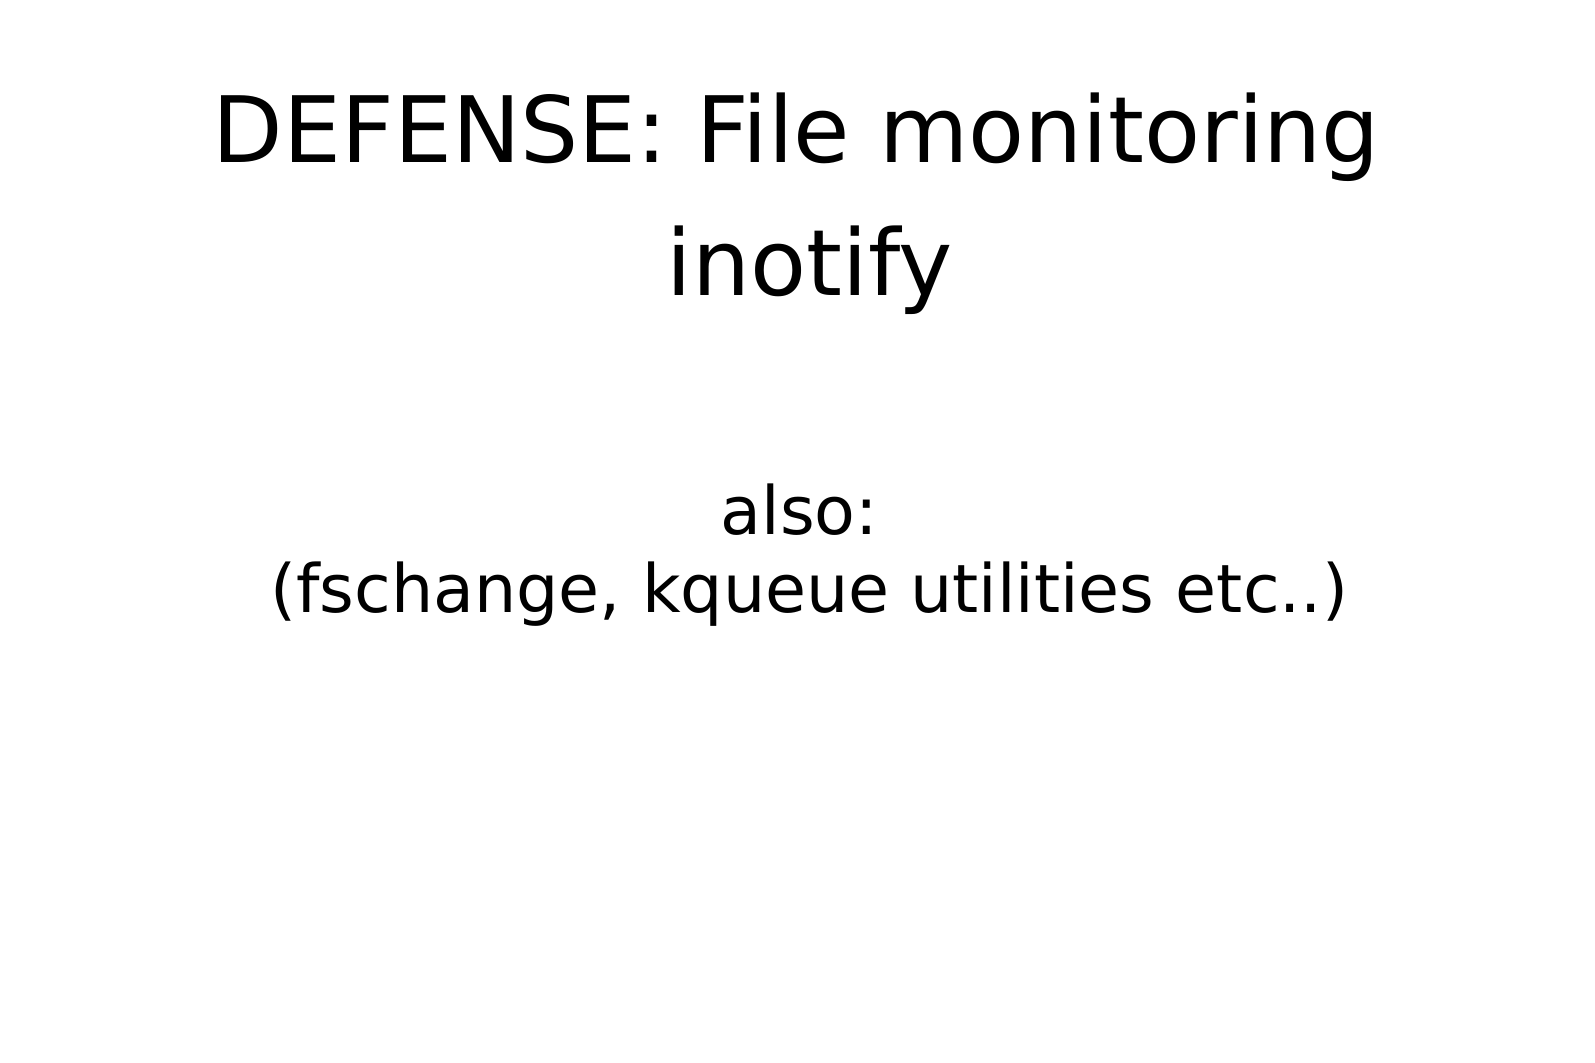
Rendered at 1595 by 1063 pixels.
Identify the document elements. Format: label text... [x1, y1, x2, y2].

subtitle inotify also: (fschange, kqueue utilities etc..) [75, 210, 1510, 629]
title DEFENSE: File monitoring [79, 49, 1515, 213]
